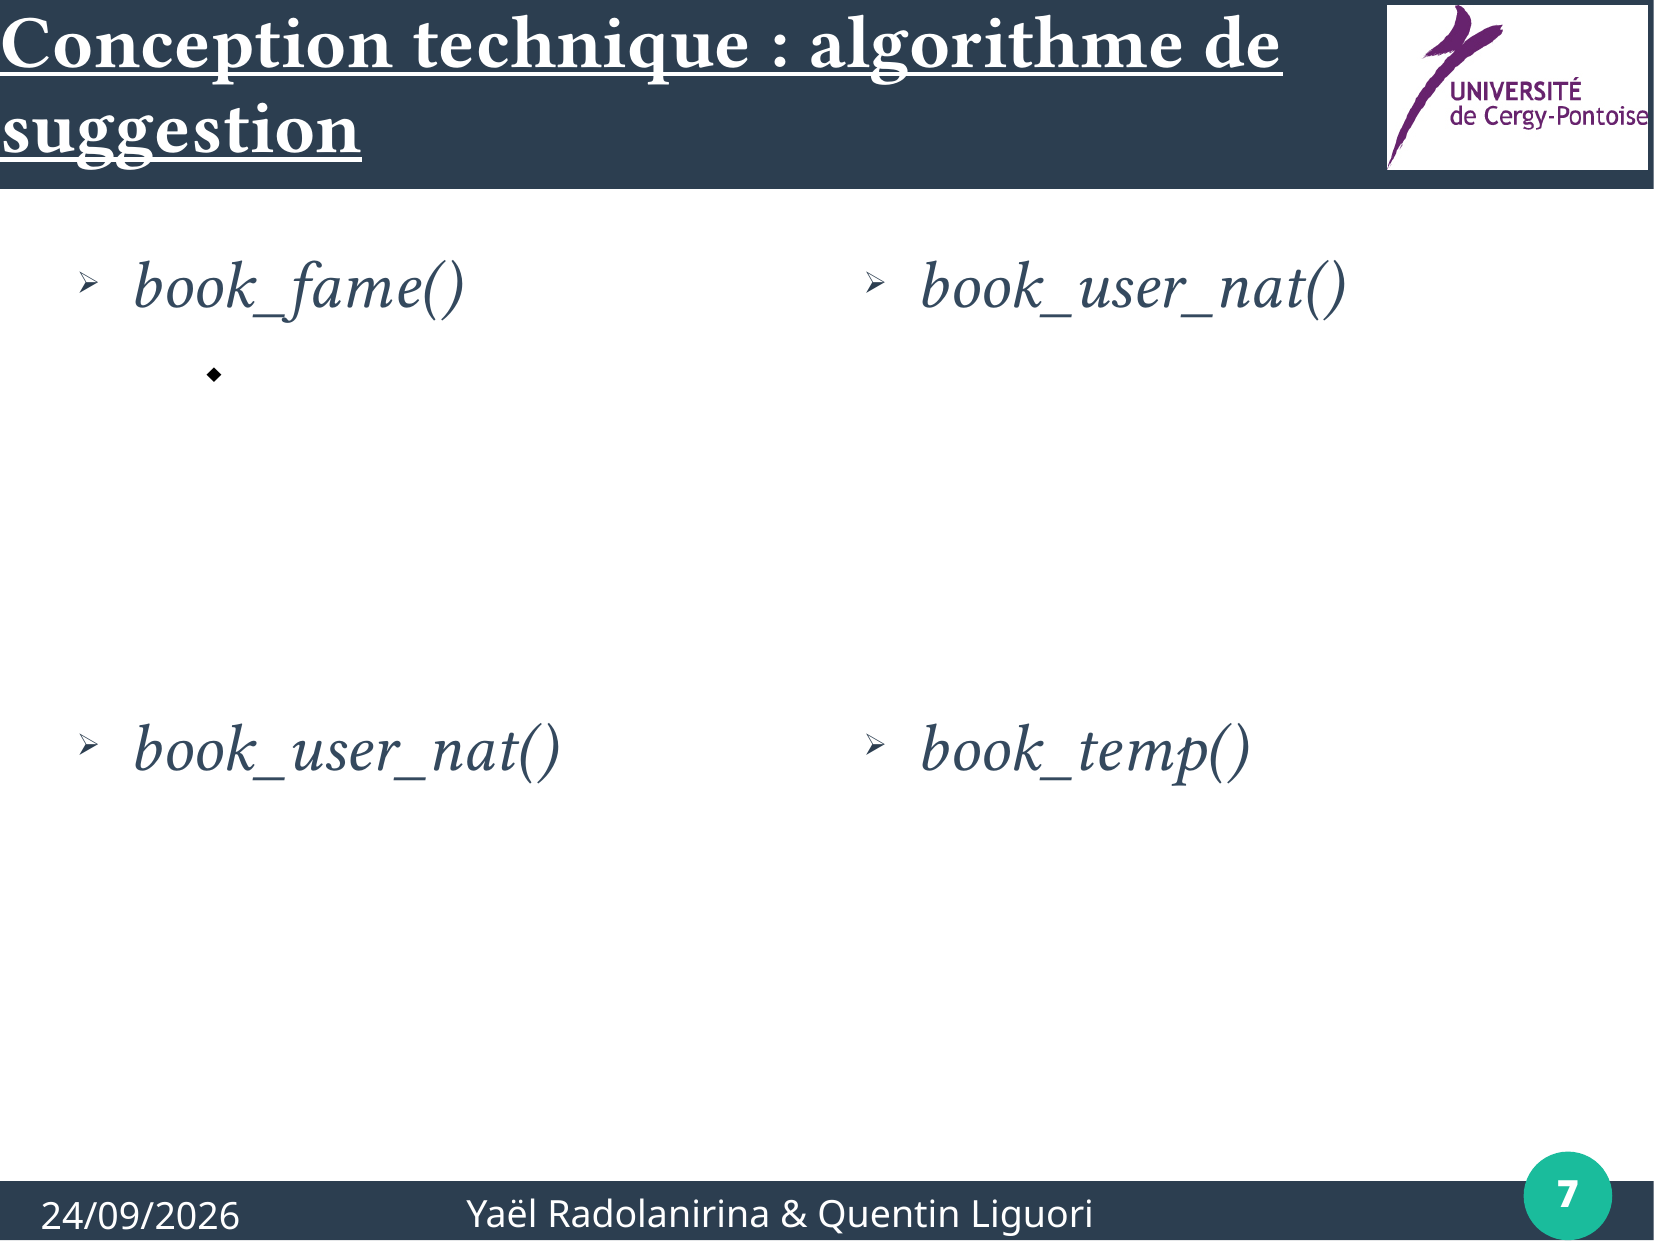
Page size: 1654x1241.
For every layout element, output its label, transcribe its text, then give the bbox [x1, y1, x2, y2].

list book_fame() [59, 248, 809, 671]
list book_user_nat() [845, 248, 1596, 671]
title Conception technique : algorithme de suggestion [0, 0, 1382, 189]
picture [1387, 5, 1648, 170]
list book_temp() [845, 710, 1596, 1134]
list book_user_nat() [59, 710, 809, 1134]
